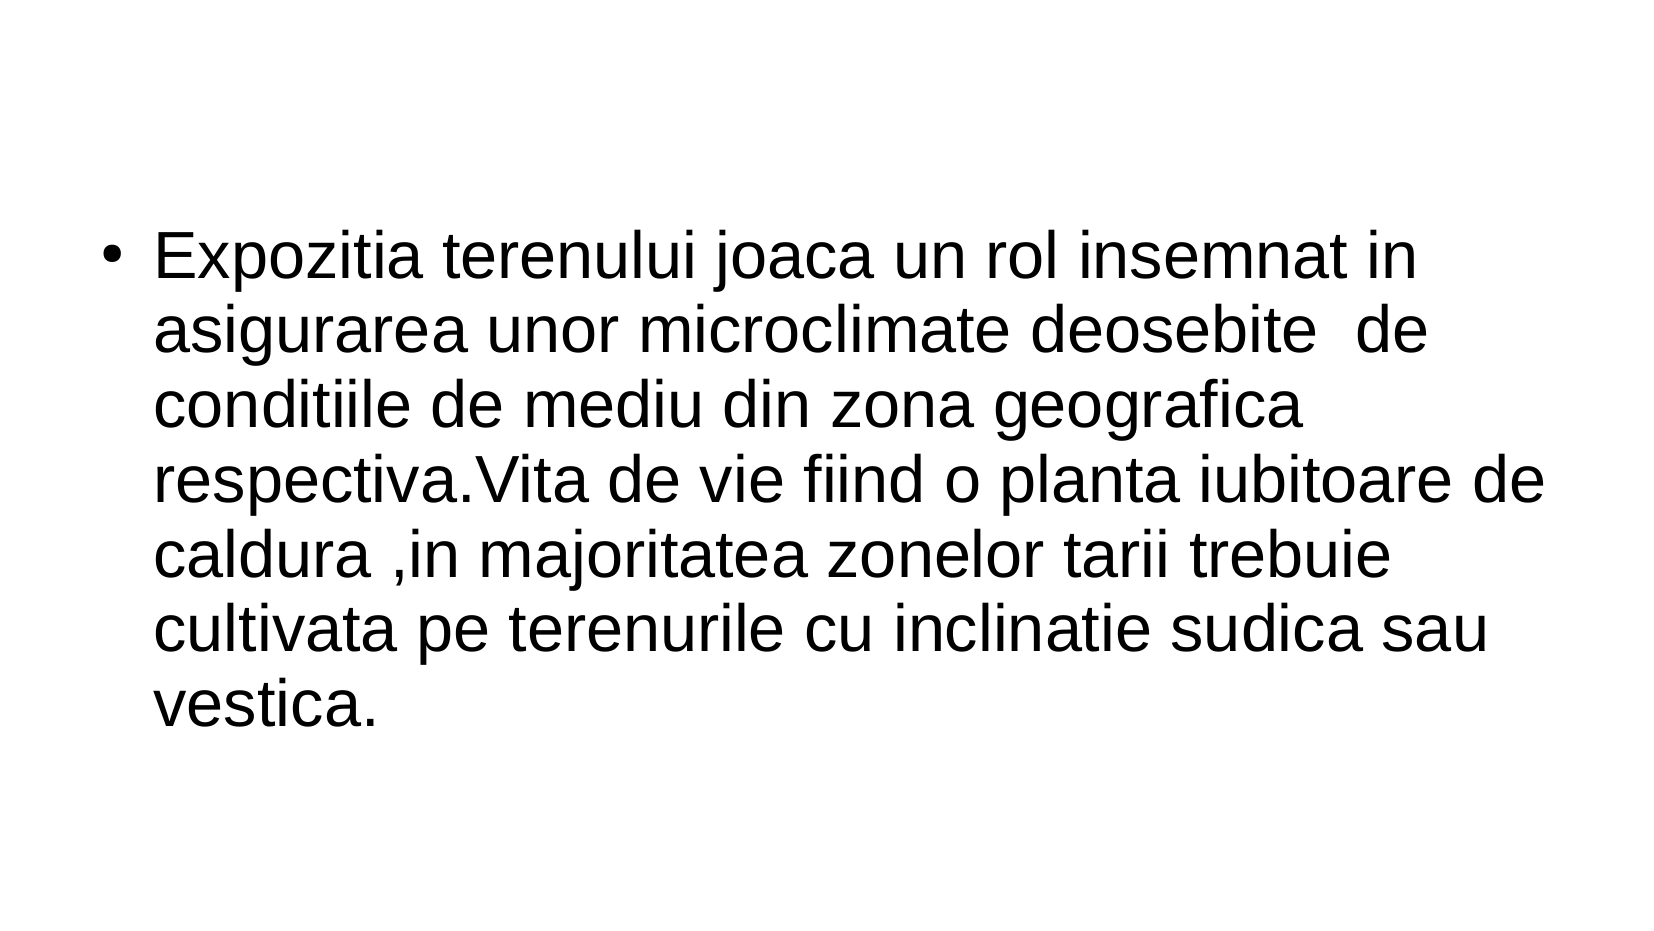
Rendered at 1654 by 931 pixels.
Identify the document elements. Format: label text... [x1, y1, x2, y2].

list Expozitia terenului joaca un rol insemnat in asigurarea unor microclimate deosebite de conditiile de mediu din zona geografica respectiva.Vita de vie fiind o planta iubitoare de caldura ,in majoritatea zonelor tarii trebuie cultivata pe terenurile cu inclinatie sudica sau vestica. [82, 217, 1571, 758]
